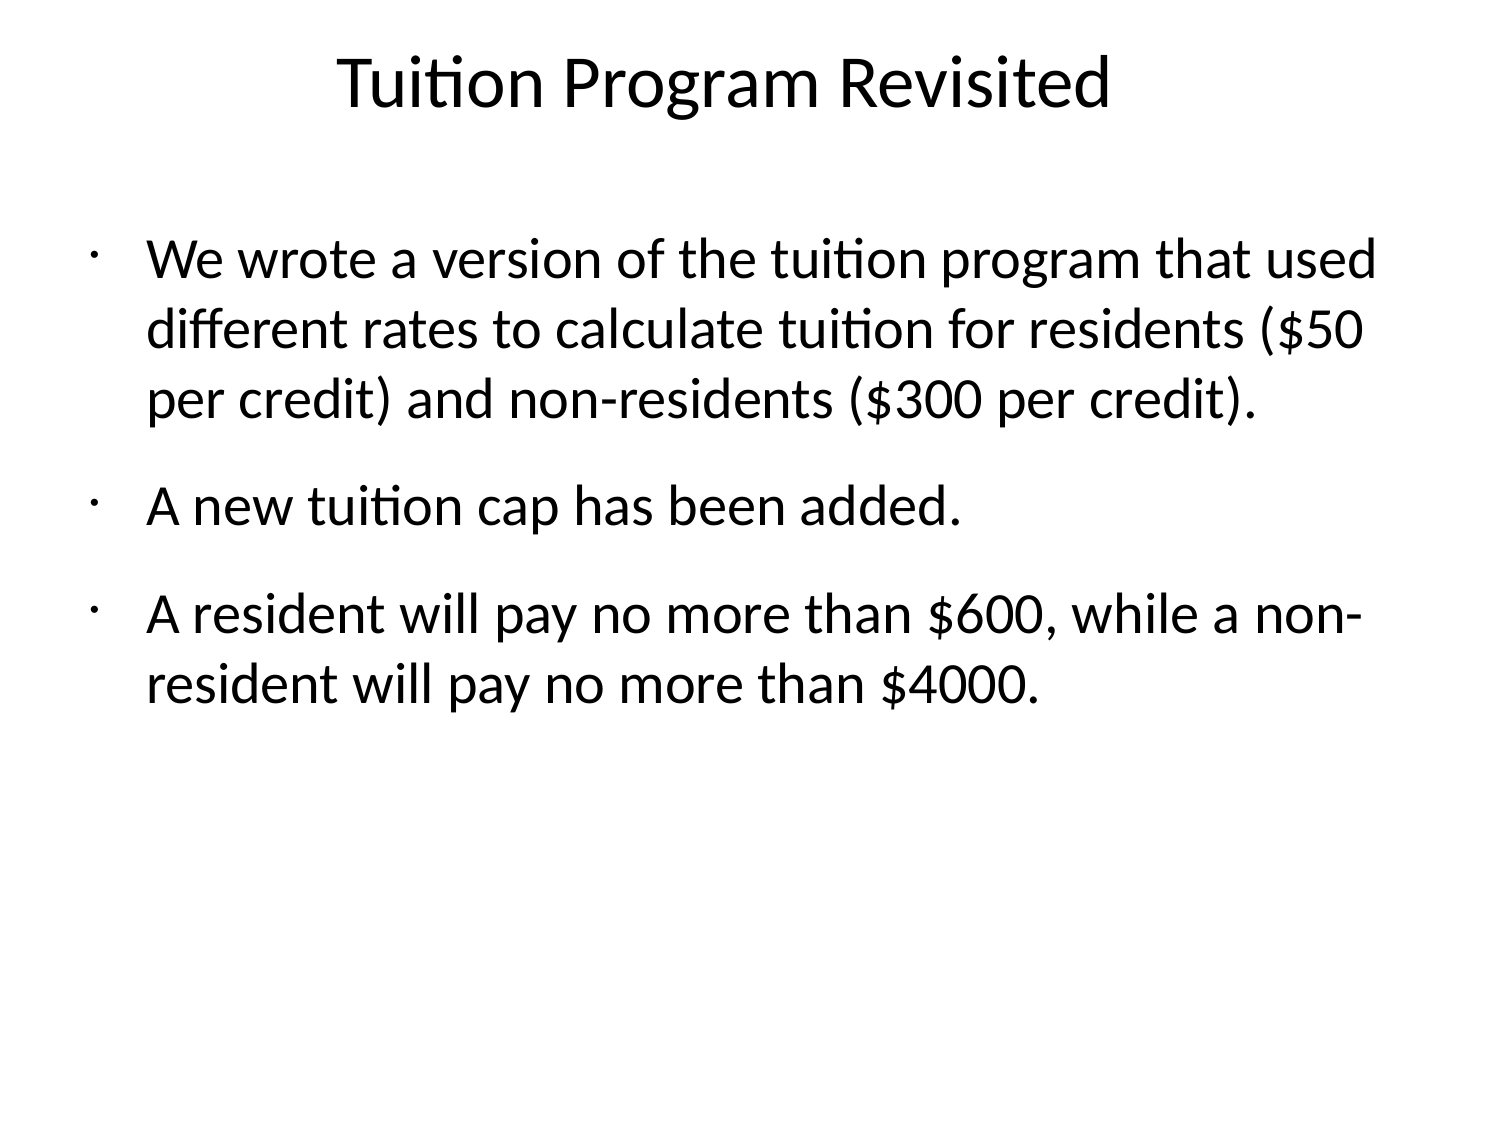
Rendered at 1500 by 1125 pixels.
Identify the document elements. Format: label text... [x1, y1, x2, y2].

title Tuition Program Revisited [50, 24, 1400, 188]
list We wrote a version of the tuition program that used different rates to calculate tuition for residents ($50 per credit) and non-residents ($300 per credit). A new tuition cap has been added. A resident will pay no more than $600, while a non-resident will pay no more than $4000. [75, 212, 1450, 1005]
